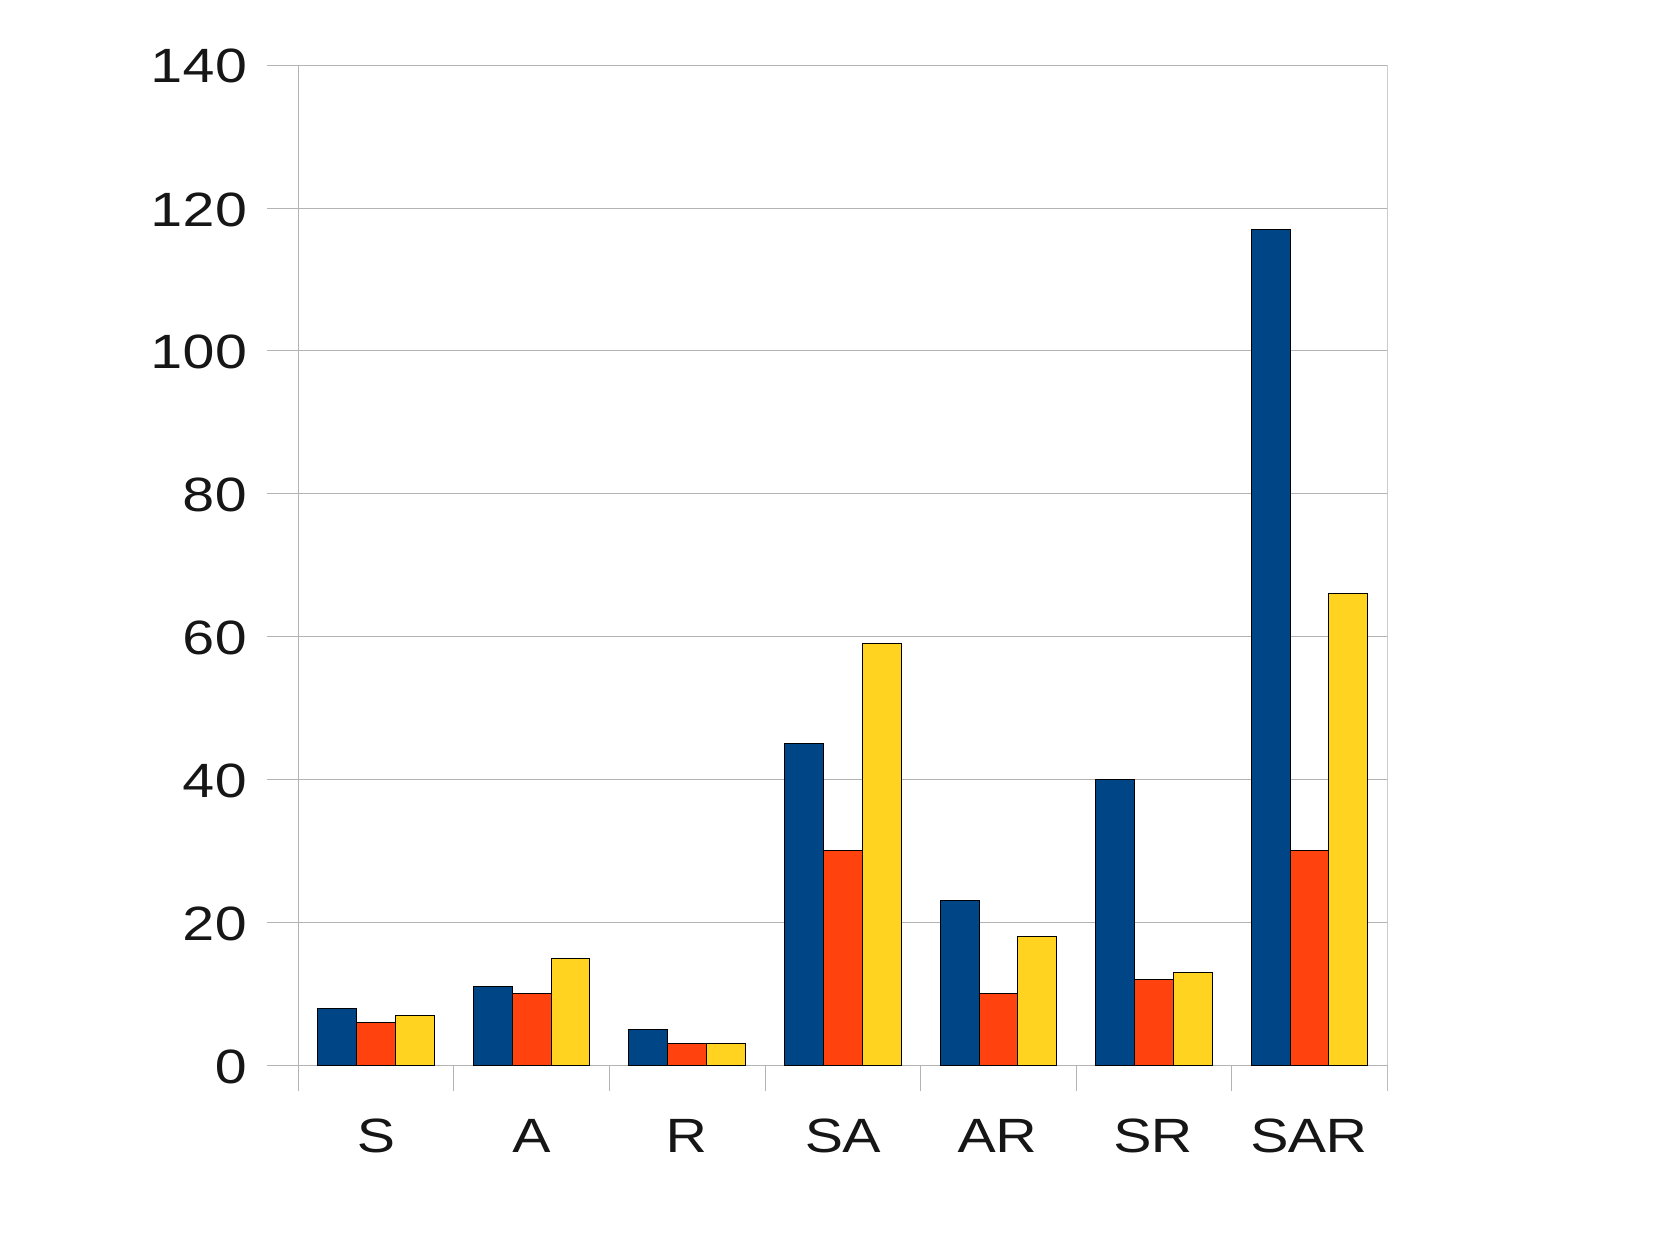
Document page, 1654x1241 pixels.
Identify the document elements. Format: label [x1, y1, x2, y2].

picture [150, 37, 1388, 1163]
